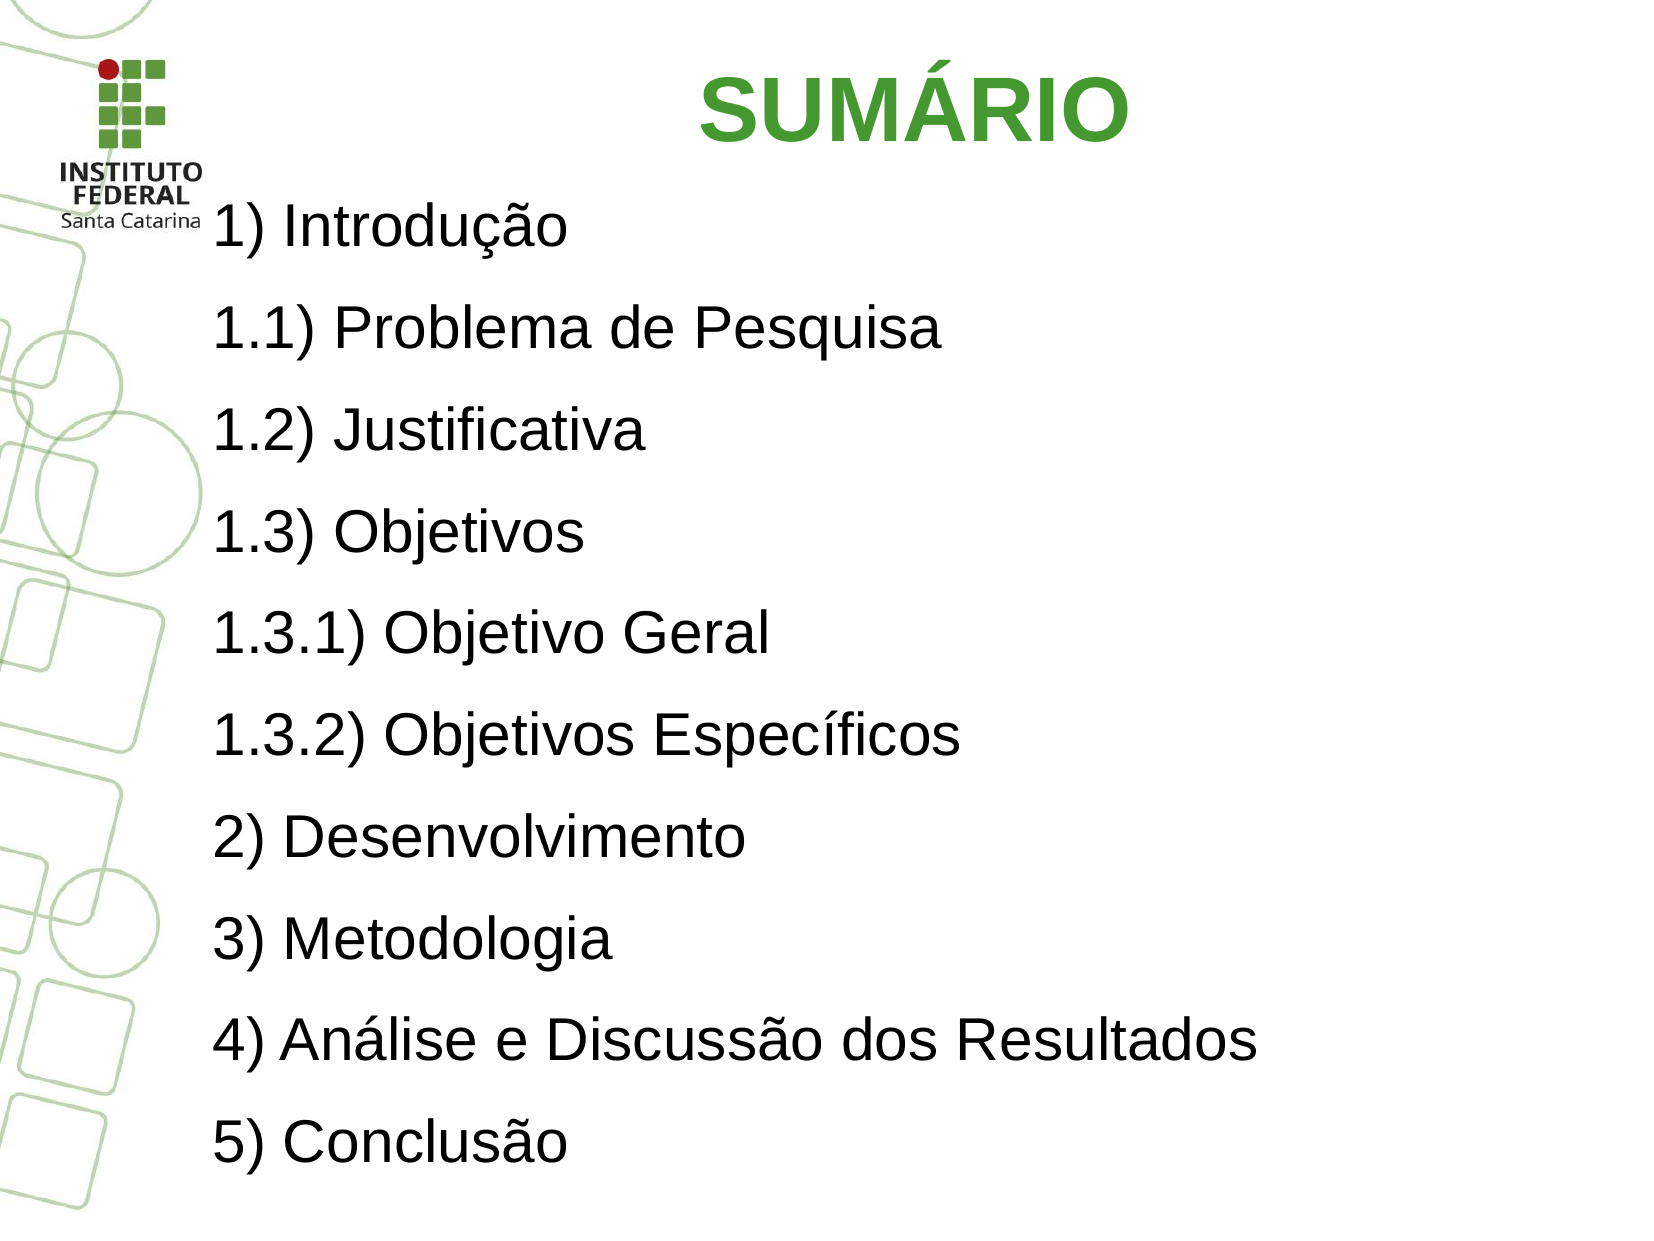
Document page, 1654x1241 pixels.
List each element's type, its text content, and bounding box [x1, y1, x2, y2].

title SUMÁRIO [259, 1, 1571, 186]
picture [0, 0, 1654, 1241]
list 1) Introdução 1.1) Problema de Pesquisa 1.2) Justificativa 1.3) Objetivos 1.3.1) Objetivo Geral 1.3.2) Objetivos Específicos 2) Desenvolvimento 3) Metodologia 4) Análise e Discussão dos Resultados 5) Conclusão [212, 186, 1571, 1183]
